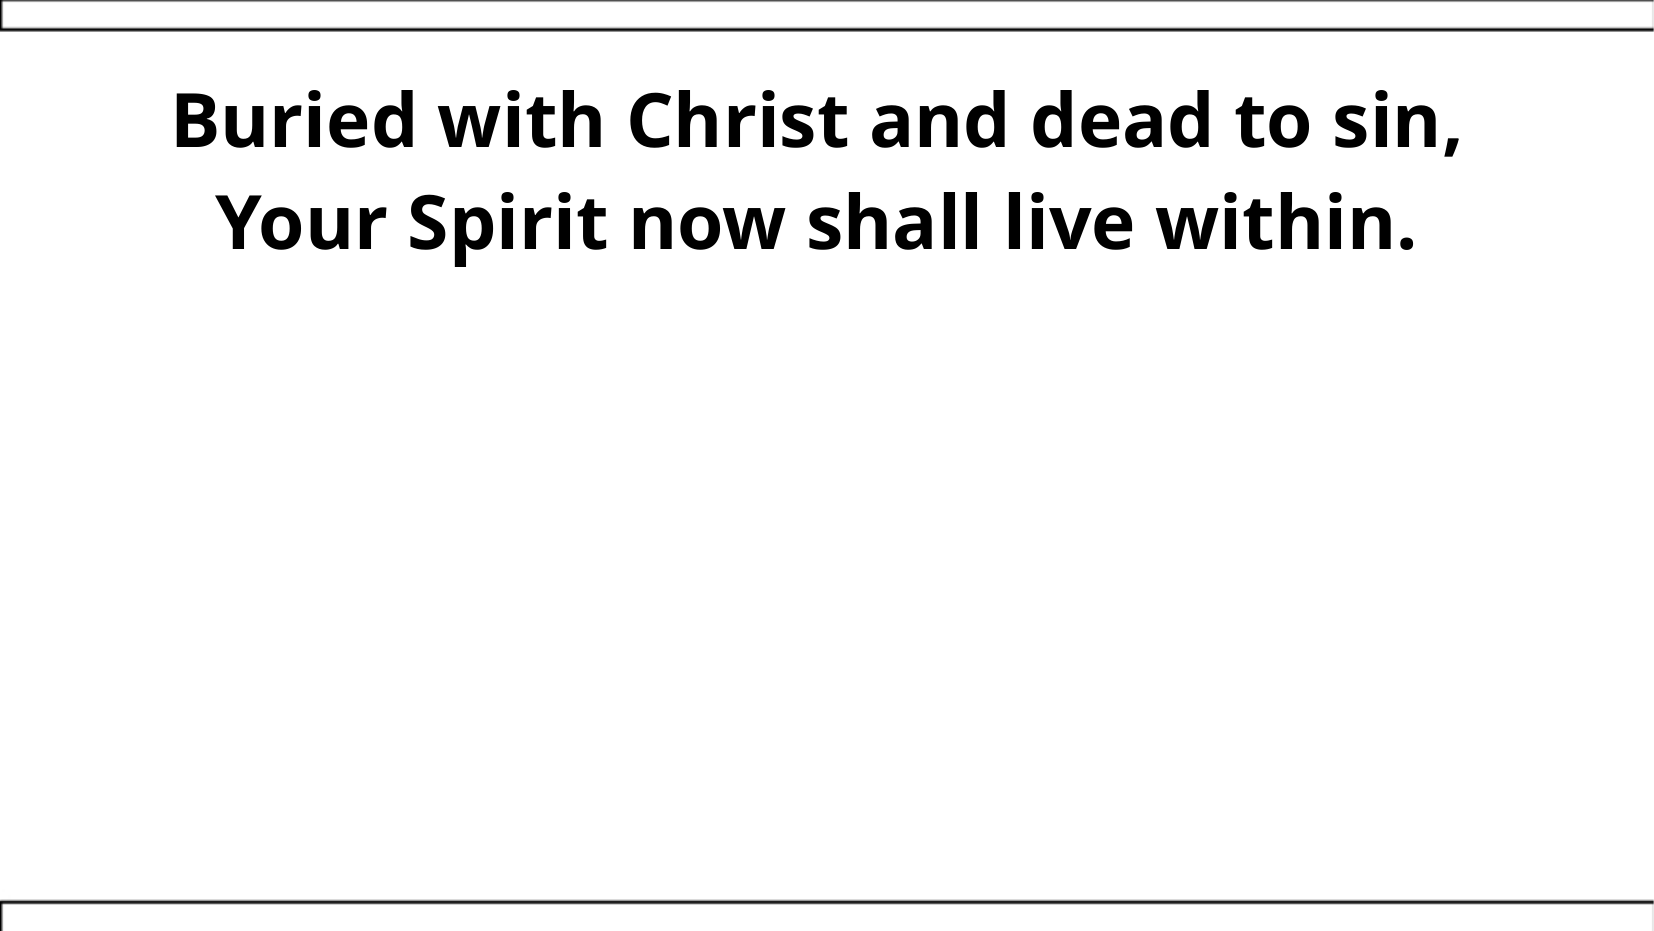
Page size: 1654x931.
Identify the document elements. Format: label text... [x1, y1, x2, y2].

text_box Buried with Christ and dead to sin, Your Spirit now shall live within. [90, 60, 1546, 301]
picture [0, 0, 1654, 931]
